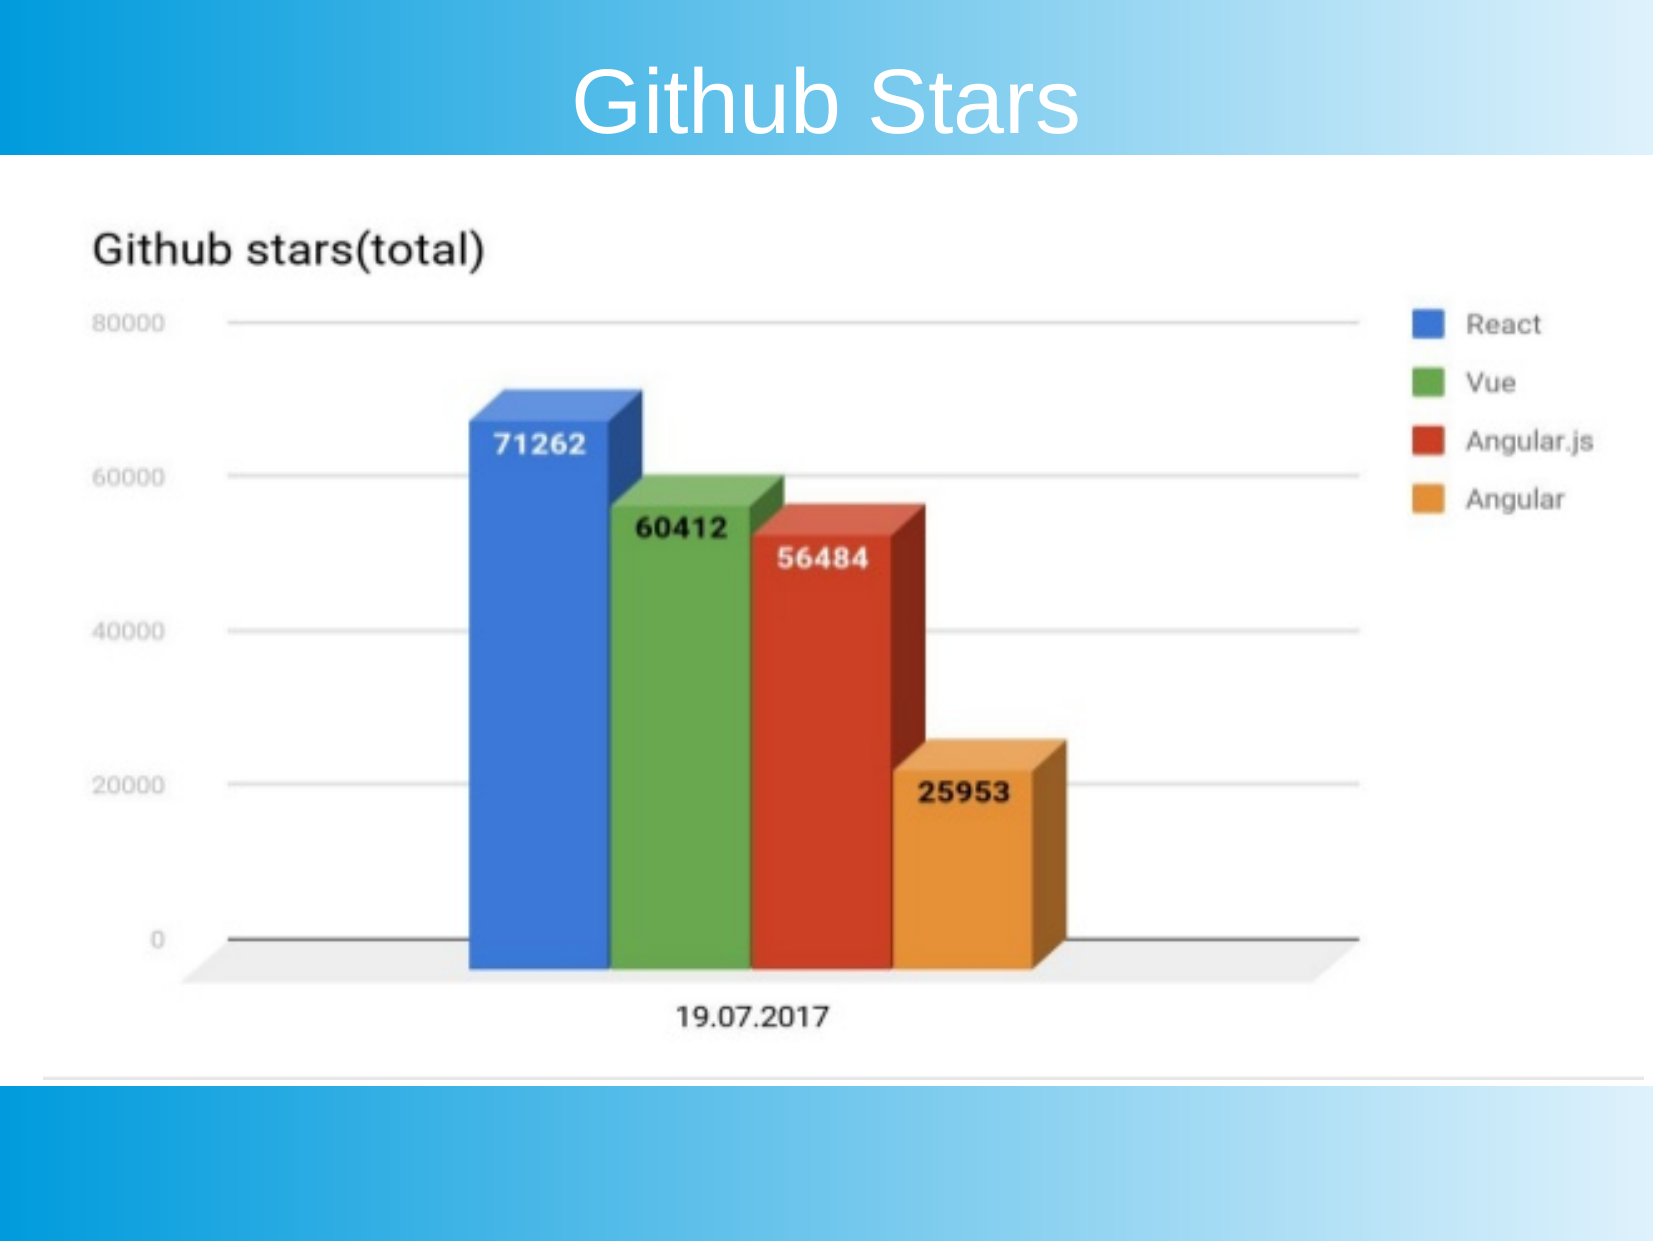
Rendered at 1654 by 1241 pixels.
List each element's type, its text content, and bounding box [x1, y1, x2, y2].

picture [43, 179, 1644, 1081]
title Github Stars [82, 49, 1571, 155]
